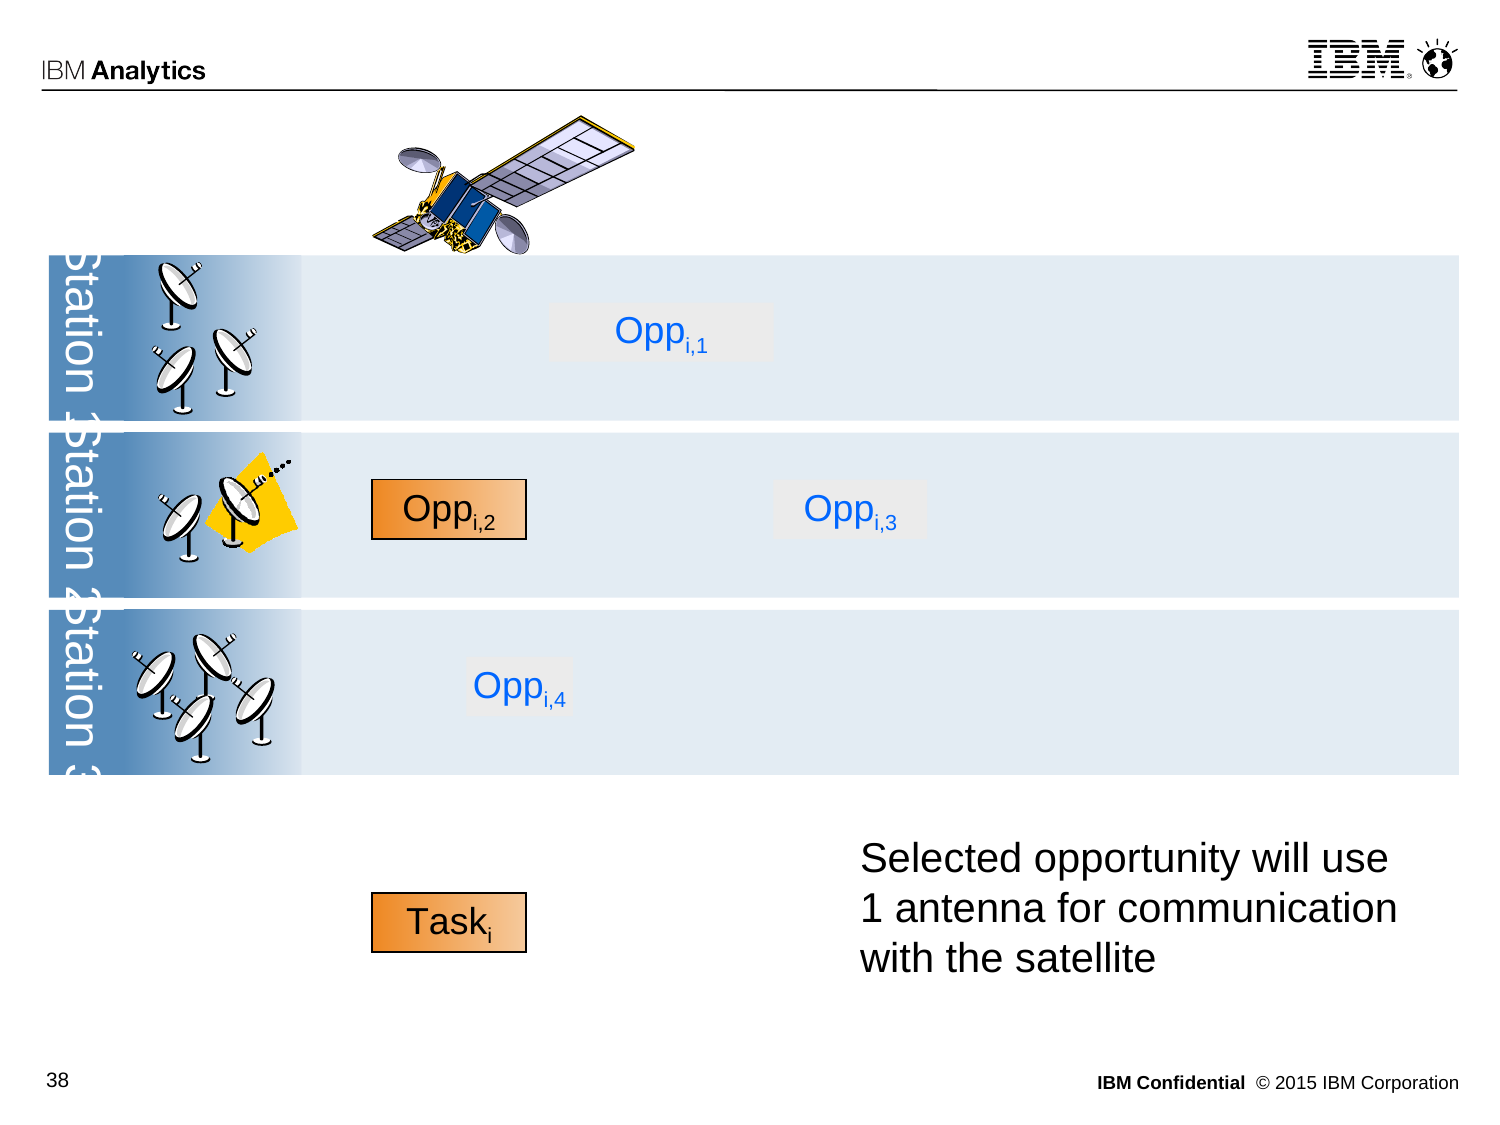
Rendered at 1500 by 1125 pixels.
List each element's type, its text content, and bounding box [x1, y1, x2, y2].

text_box Oppi,4 [466, 656, 573, 717]
picture [1294, 24, 1469, 91]
text_box Oppi,3 [773, 479, 928, 539]
text_box Selected opportunity will use 1 antenna for communication with the satellite [845, 822, 1414, 989]
text_box Oppi,1 [549, 302, 774, 362]
text_box Station 1 [48, 255, 124, 421]
picture [372, 113, 637, 255]
text_box Taski [372, 893, 526, 953]
text_box [124, 432, 1459, 598]
text_box Oppi,2 [372, 479, 526, 539]
text_box [124, 255, 1459, 421]
text_box Station 3 [48, 609, 124, 775]
picture [24, 42, 224, 99]
picture [148, 344, 199, 415]
picture [128, 632, 278, 764]
text_box Station 2 [48, 432, 124, 598]
picture [210, 326, 260, 397]
picture [155, 449, 306, 563]
text_box [124, 609, 1459, 775]
picture [155, 260, 205, 331]
